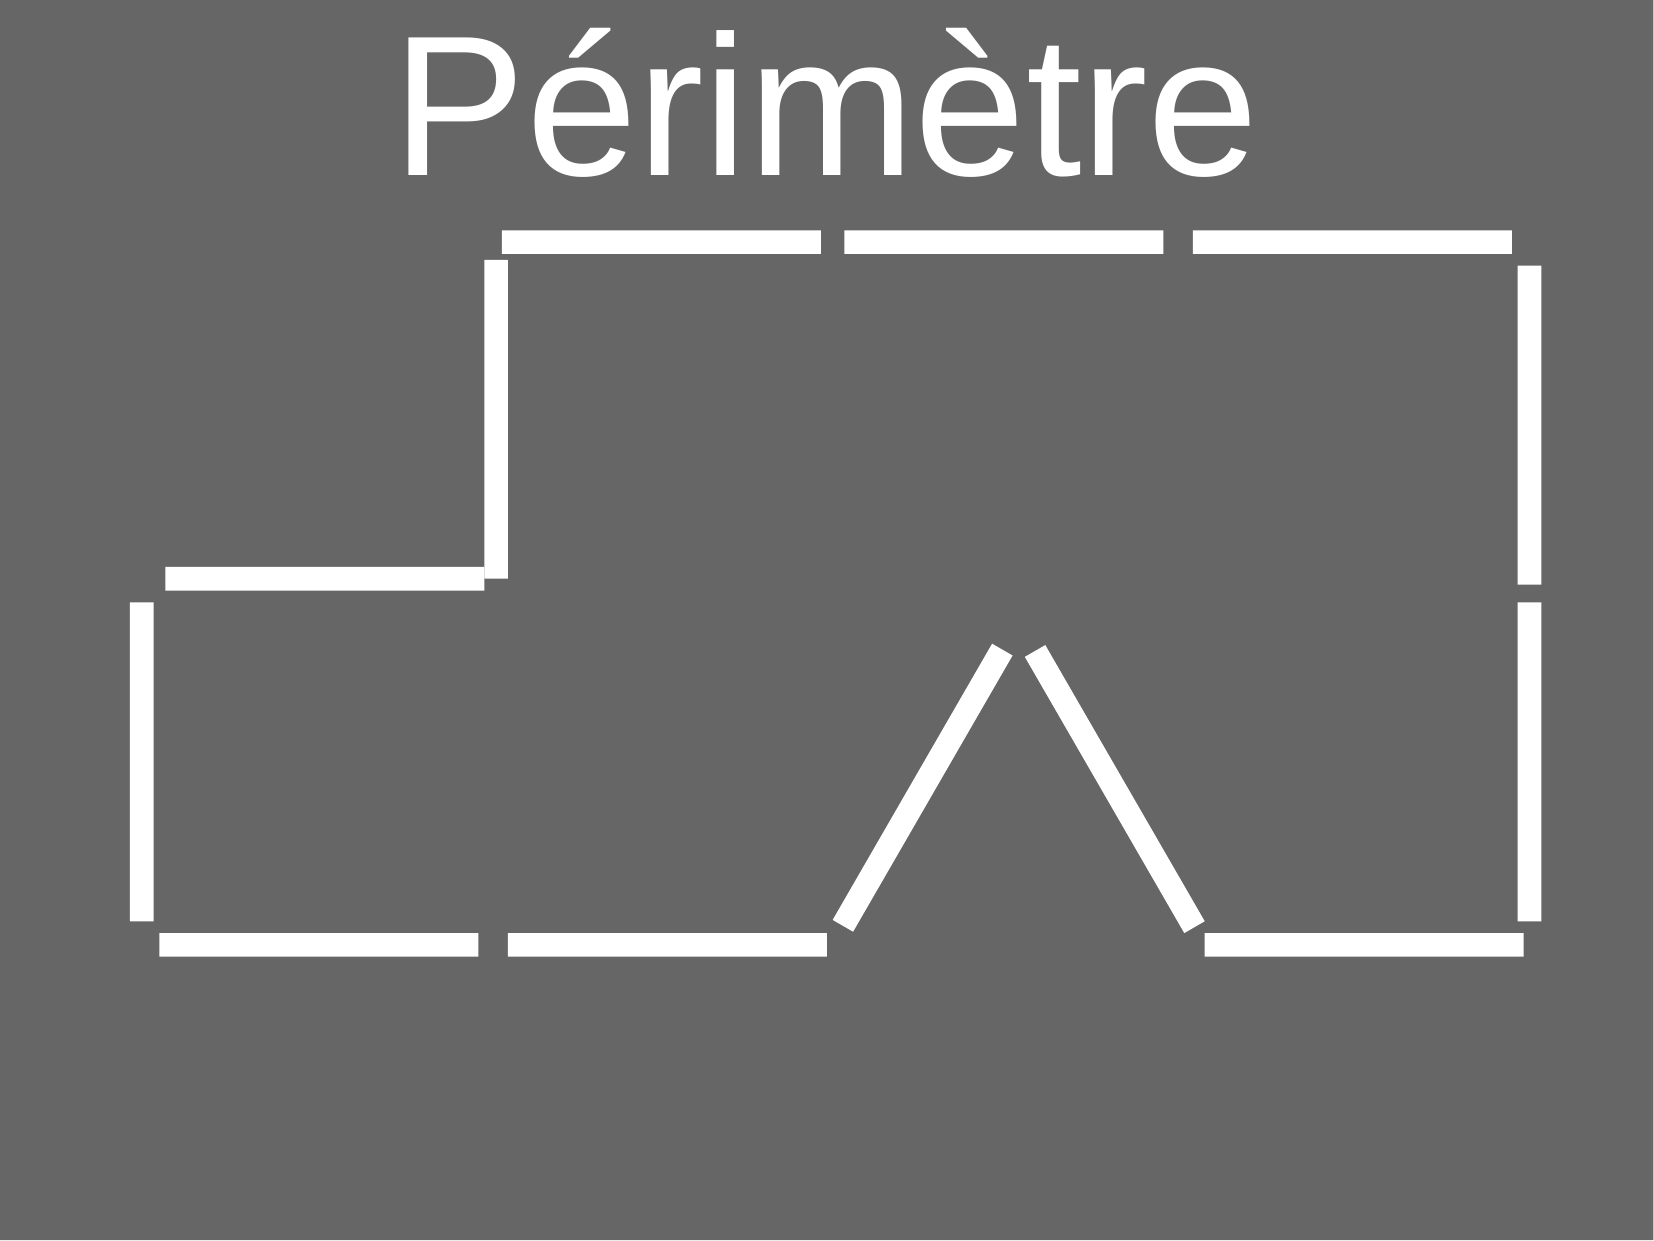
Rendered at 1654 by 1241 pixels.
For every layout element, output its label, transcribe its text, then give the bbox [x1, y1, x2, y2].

text_box [0, 0, 1654, 1241]
title Périmètre [353, 0, 1300, 237]
